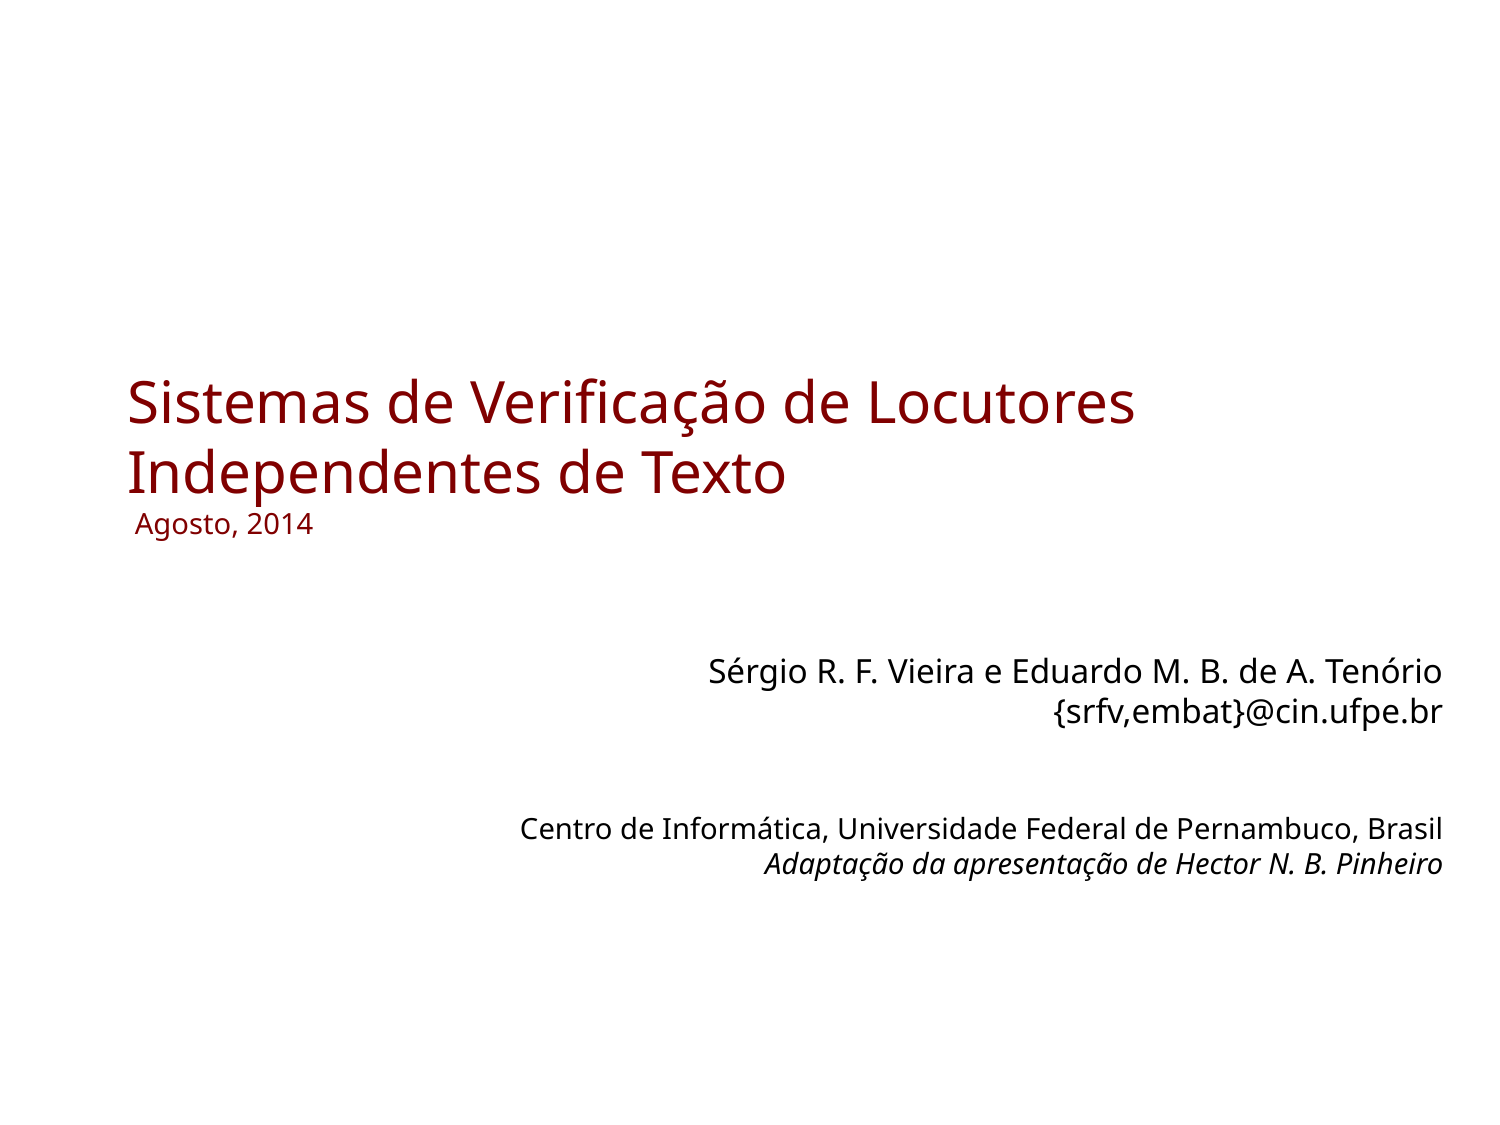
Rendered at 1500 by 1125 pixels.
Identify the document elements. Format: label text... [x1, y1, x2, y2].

text_box Sérgio R. F. Vieira e Eduardo M. B. de A. Tenório {srfv,embat}@cin.ufpe.br Centro de Informática, Universidade Federal de Pernambuco, Brasil Adaptação da apresentação de Hector N. B. Pinheiro [64, 597, 1459, 980]
text_box Sistemas de Verificação de Locutores Independentes de Texto Agosto, 2014 [112, 349, 1388, 591]
